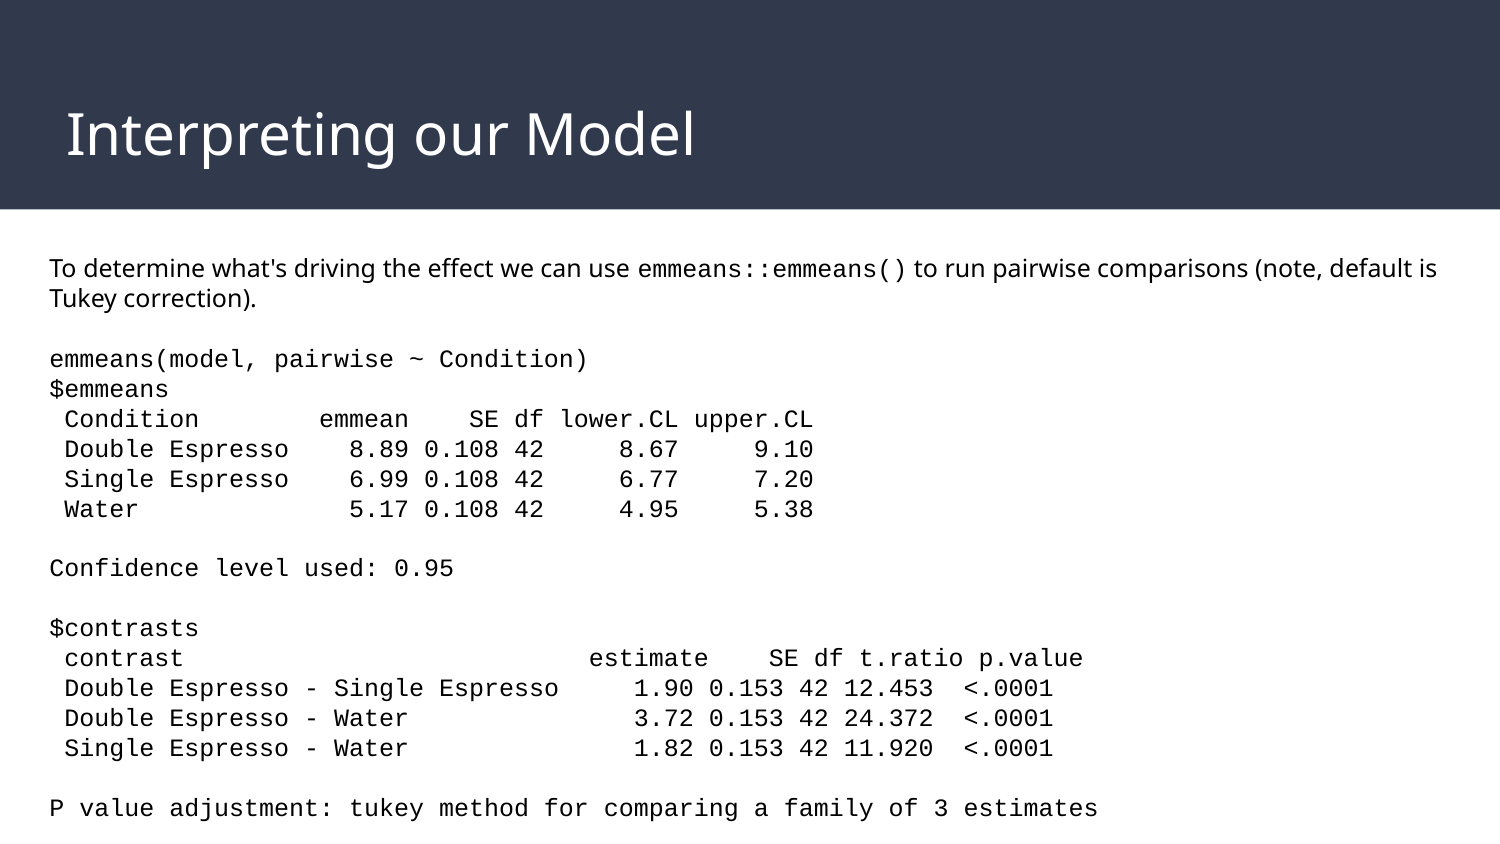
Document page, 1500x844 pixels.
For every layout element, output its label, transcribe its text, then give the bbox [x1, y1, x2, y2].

text_box To determine what's driving the effect we can use emmeans::emmeans() to run pairwise comparisons (note, default is Tukey correction). emmeans(model, pairwise ~ Condition) $emmeans Condition emmean SE df lower.CL upper.CL Double Espresso 8.89 0.108 42 8.67 9.10 Single Espresso 6.99 0.108 42 6.77 7.20 Water 5.17 0.108 42 4.95 5.38 Confidence level used: 0.95 $contrasts contrast estimate SE df t.ratio p.value Double Espresso - Single Espresso 1.90 0.153 42 12.453 <.0001 Double Espresso - Water 3.72 0.153 42 24.372 <.0001 Single Espresso - Water 1.82 0.153 42 11.920 <.0001 P value adjustment: tukey method for comparing a family of 3 estimates [34, 237, 1470, 770]
title Interpreting our Model [51, 82, 1449, 185]
